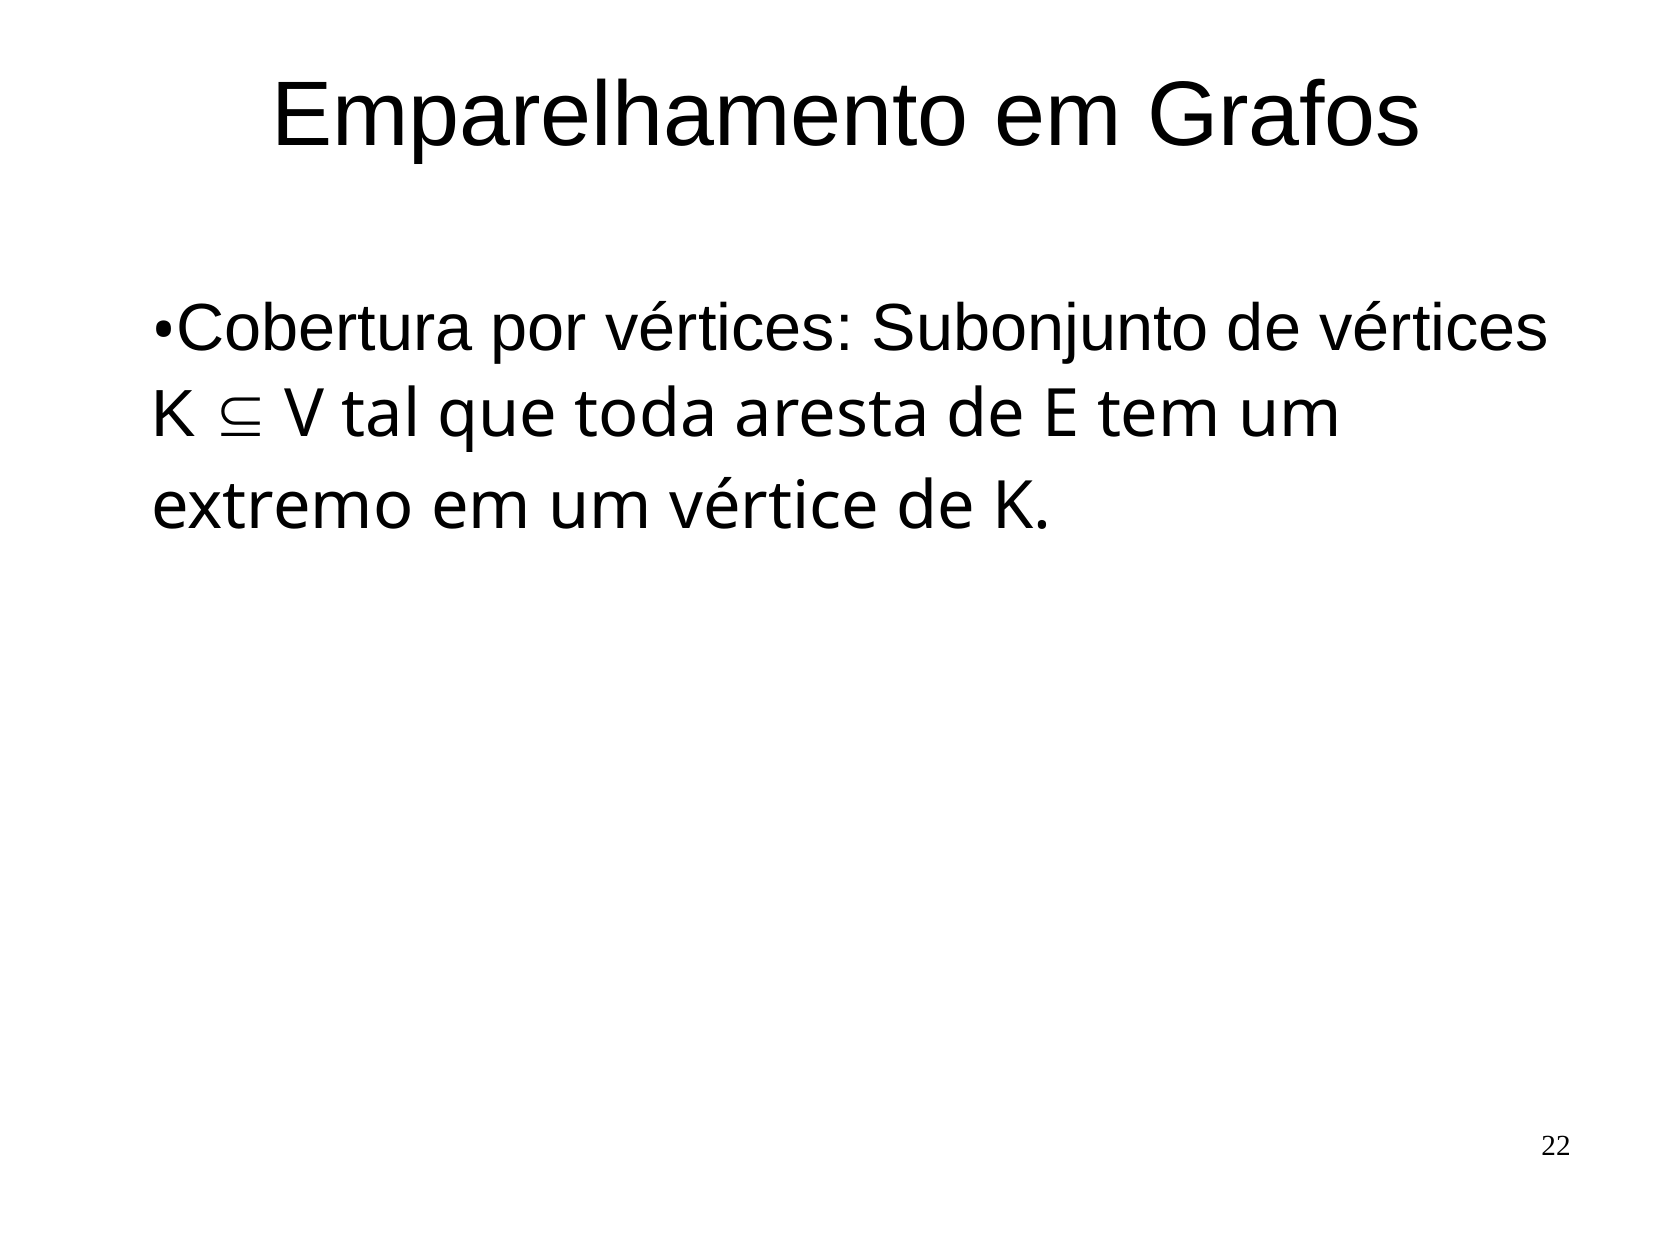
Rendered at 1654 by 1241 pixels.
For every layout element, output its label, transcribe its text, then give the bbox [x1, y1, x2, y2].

title Emparelhamento em Grafos [261, 0, 1433, 228]
list Cobertura por vértices: Subonjunto de vértices K  V tal que toda aresta de E tem um extremo em um vértice de K. [151, 289, 1599, 1004]
